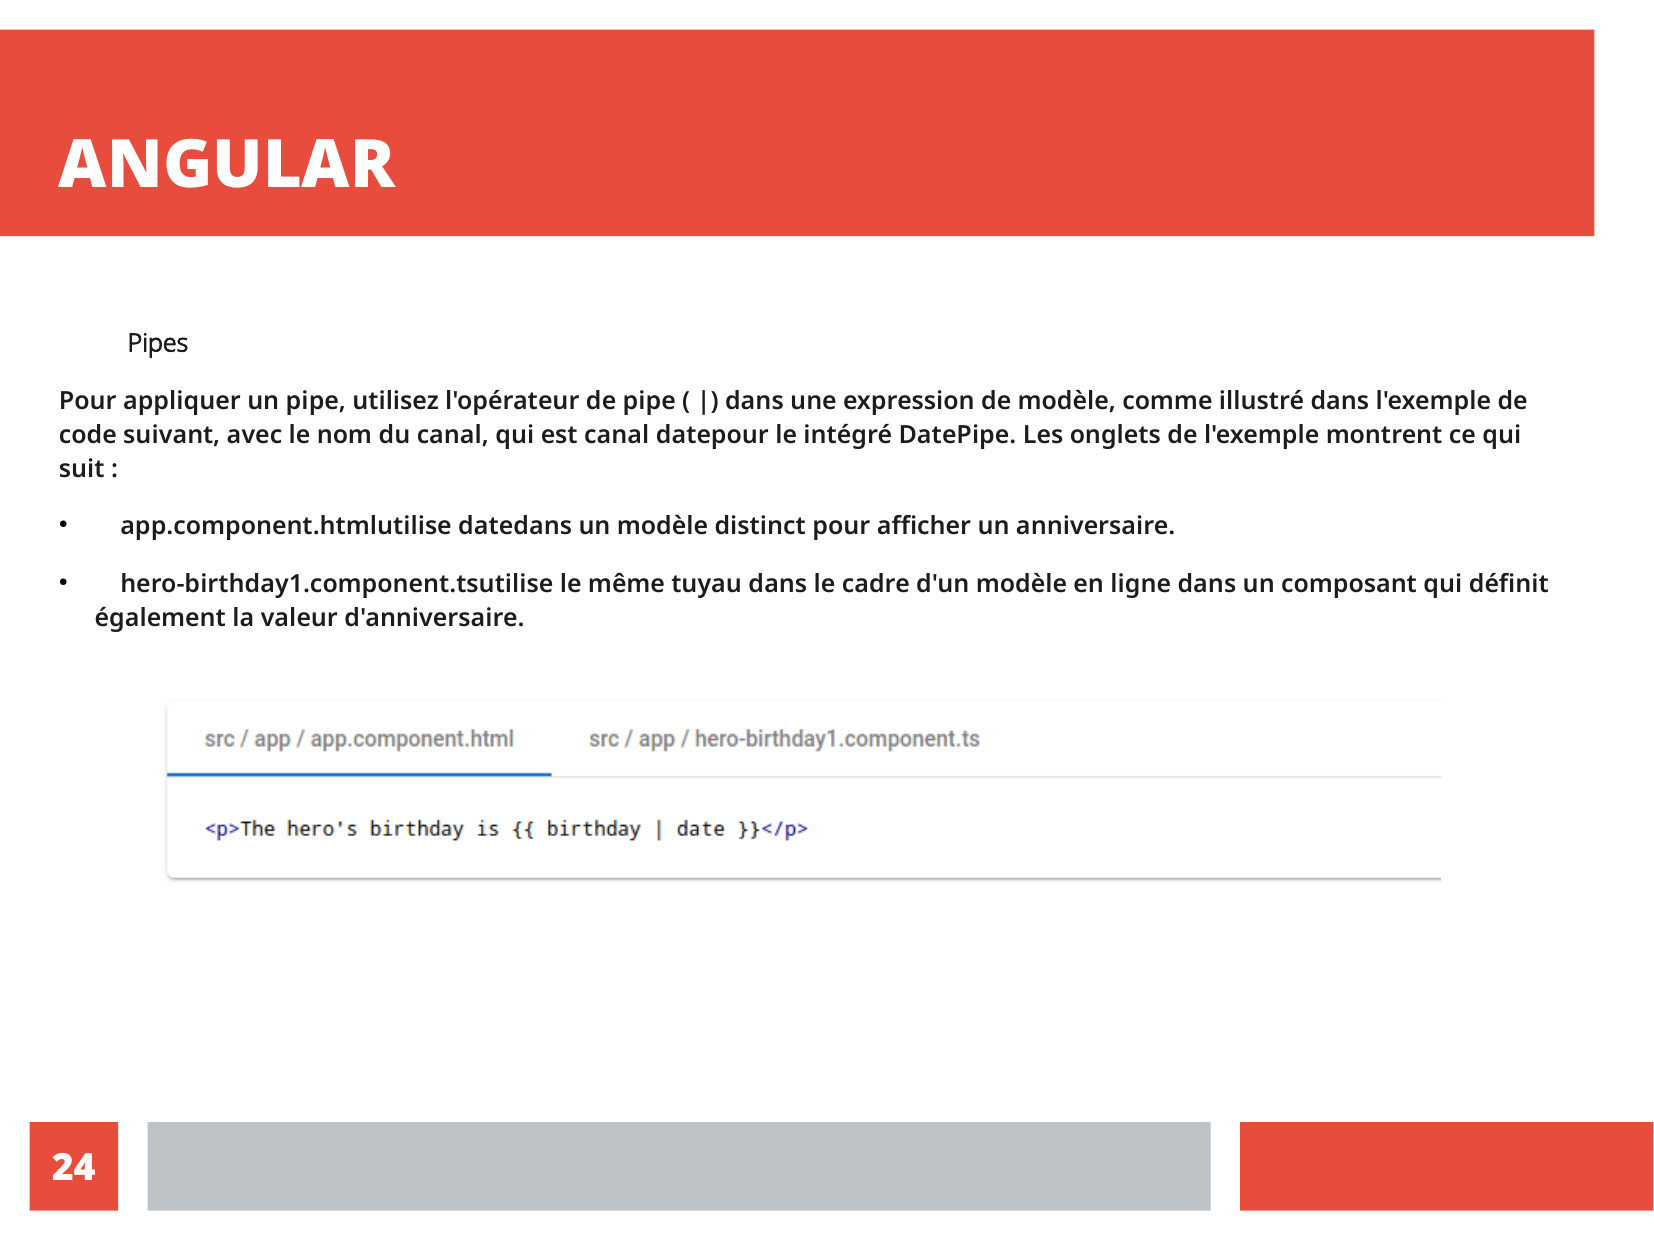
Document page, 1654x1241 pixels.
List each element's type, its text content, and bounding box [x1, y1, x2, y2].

title ANGULAR [59, 59, 1595, 207]
picture [158, 692, 1441, 886]
list Pipes Pour appliquer un pipe, utilisez l'opérateur de pipe ( |) dans une expression de modèle, comme illustré dans l'exemple de code suivant, avec le nom du canal, qui est canal datepour le intégré DatePipe. Les onglets de l'exemple montrent ce qui suit : app.component.htmlutilise datedans un modèle distinct pour afficher un anniversaire. hero-birthday1.component.tsutilise le même tuyau dans le cadre d'un modèle en ligne dans un composant qui définit également la valeur d'anniversaire. [59, 324, 1565, 1093]
